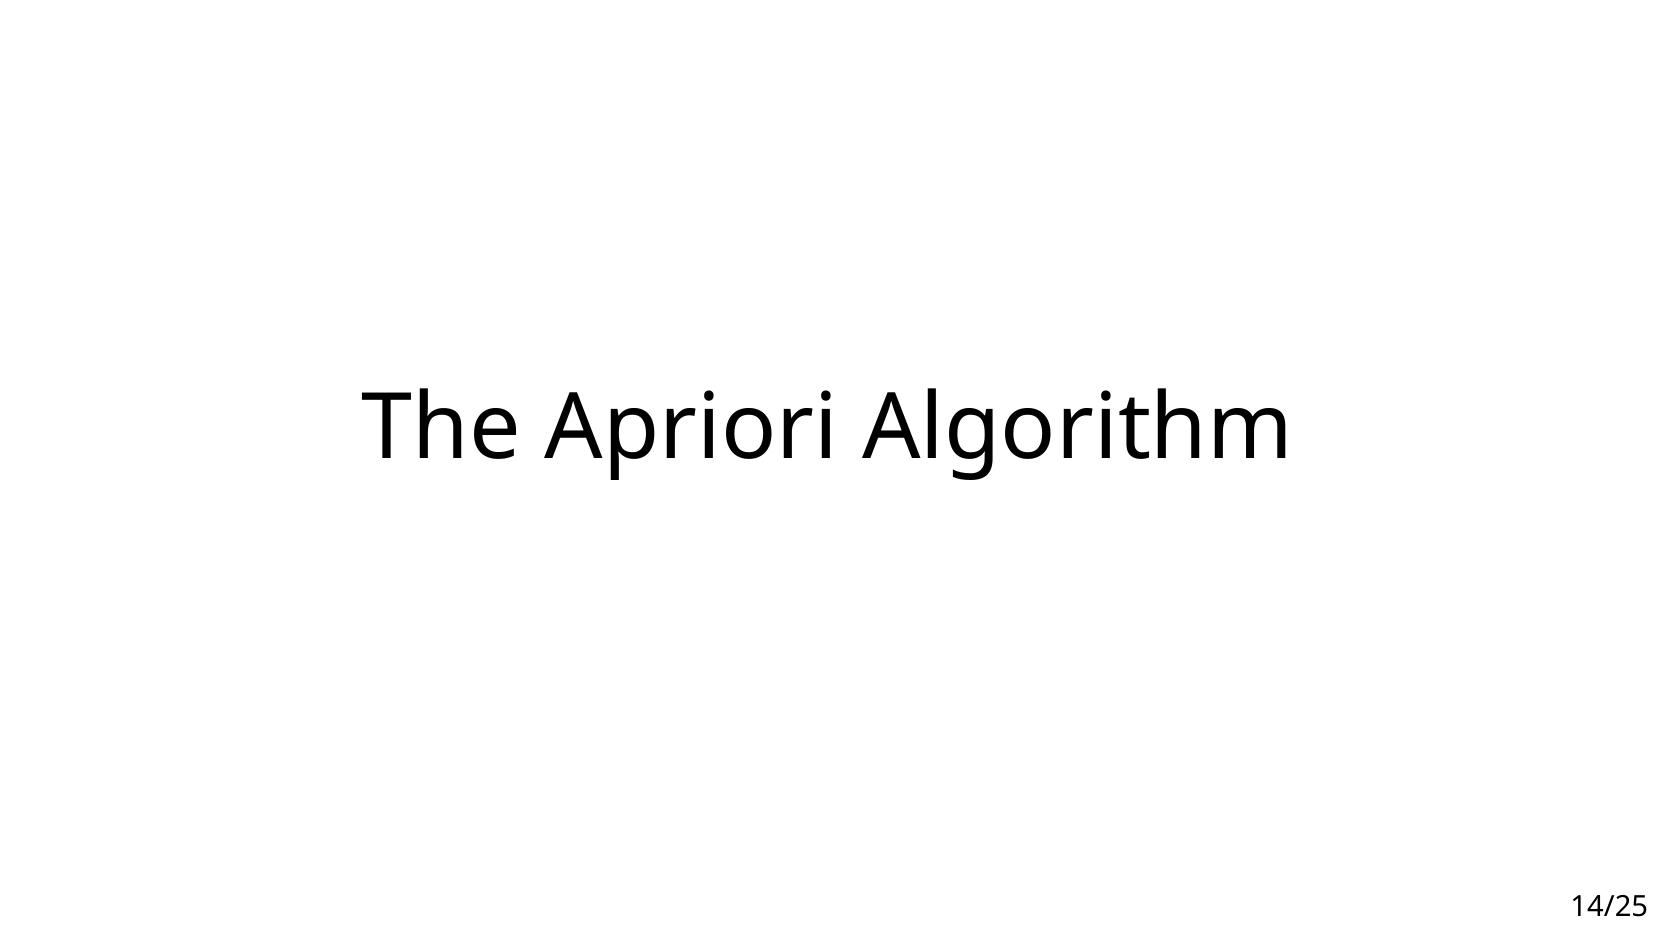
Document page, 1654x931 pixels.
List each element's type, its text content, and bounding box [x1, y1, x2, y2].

title The Apriori Algorithm [0, 320, 1654, 526]
